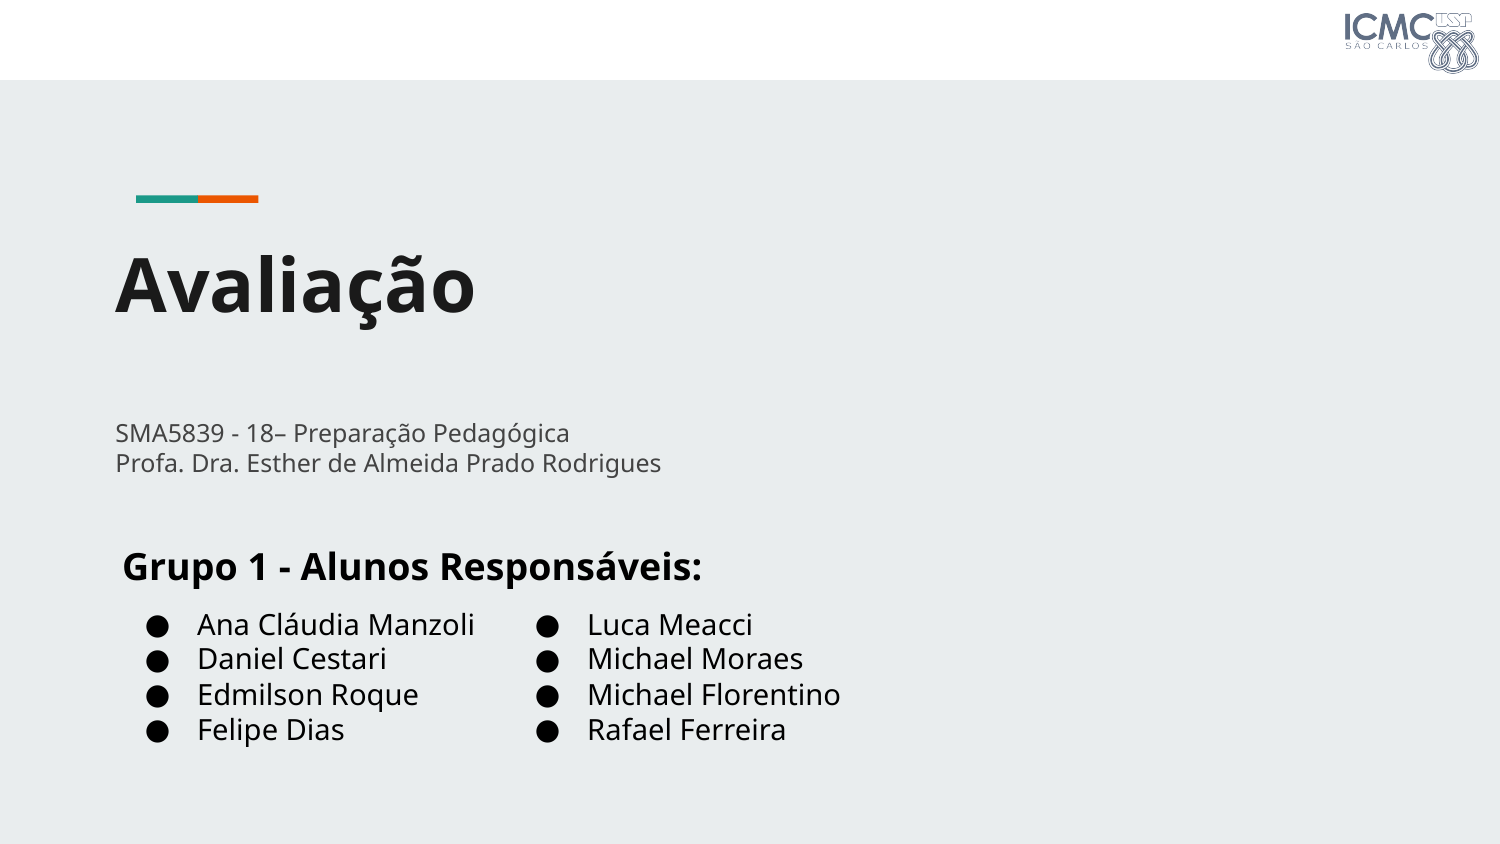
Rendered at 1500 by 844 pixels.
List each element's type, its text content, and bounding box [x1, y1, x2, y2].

text_box Luca Meacci Michael Moraes Michael Florentino Rafael Ferreira [497, 590, 1037, 773]
title Avaliação SMA5839 - 18– Preparação Pedagógica Profa. Dra. Esther de Almeida Prado Rodrigues [100, 222, 1498, 314]
text_box Grupo 1 - Alunos Responsáveis: [107, 528, 817, 604]
text_box Ana Cláudia Manzoli Daniel Cestari Edmilson Roque Felipe Dias [107, 604, 498, 805]
picture [1345, 13, 1479, 74]
